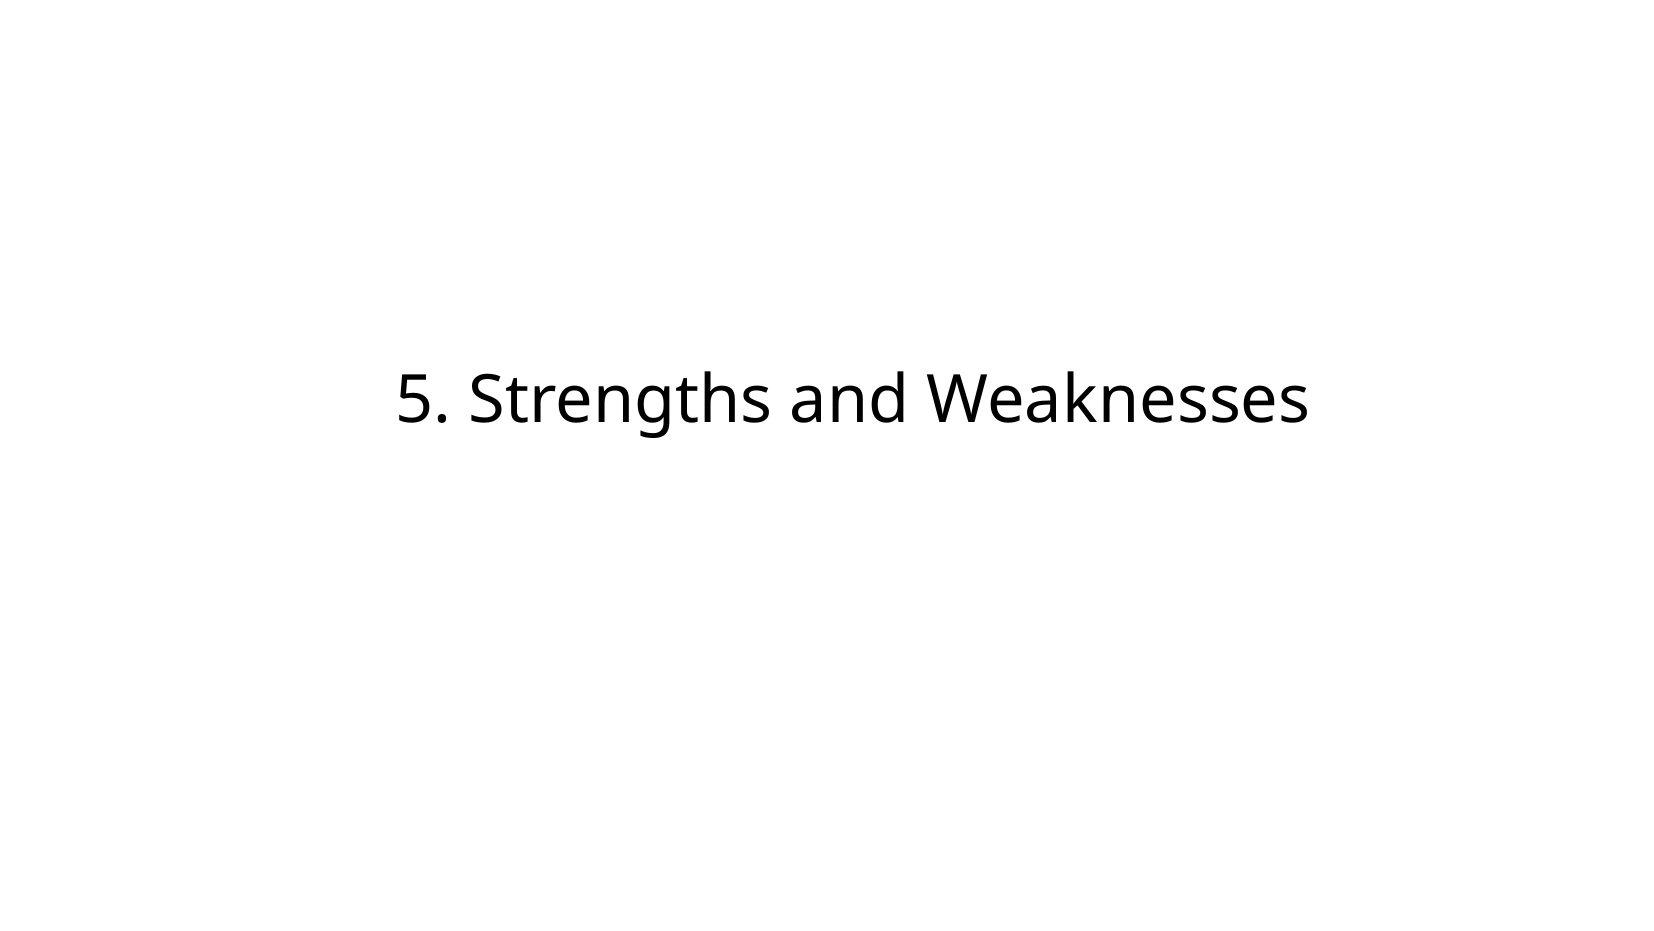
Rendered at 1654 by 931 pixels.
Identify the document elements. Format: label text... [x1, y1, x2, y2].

subtitle 5. Strengths and Weaknesses [37, 37, 1613, 757]
